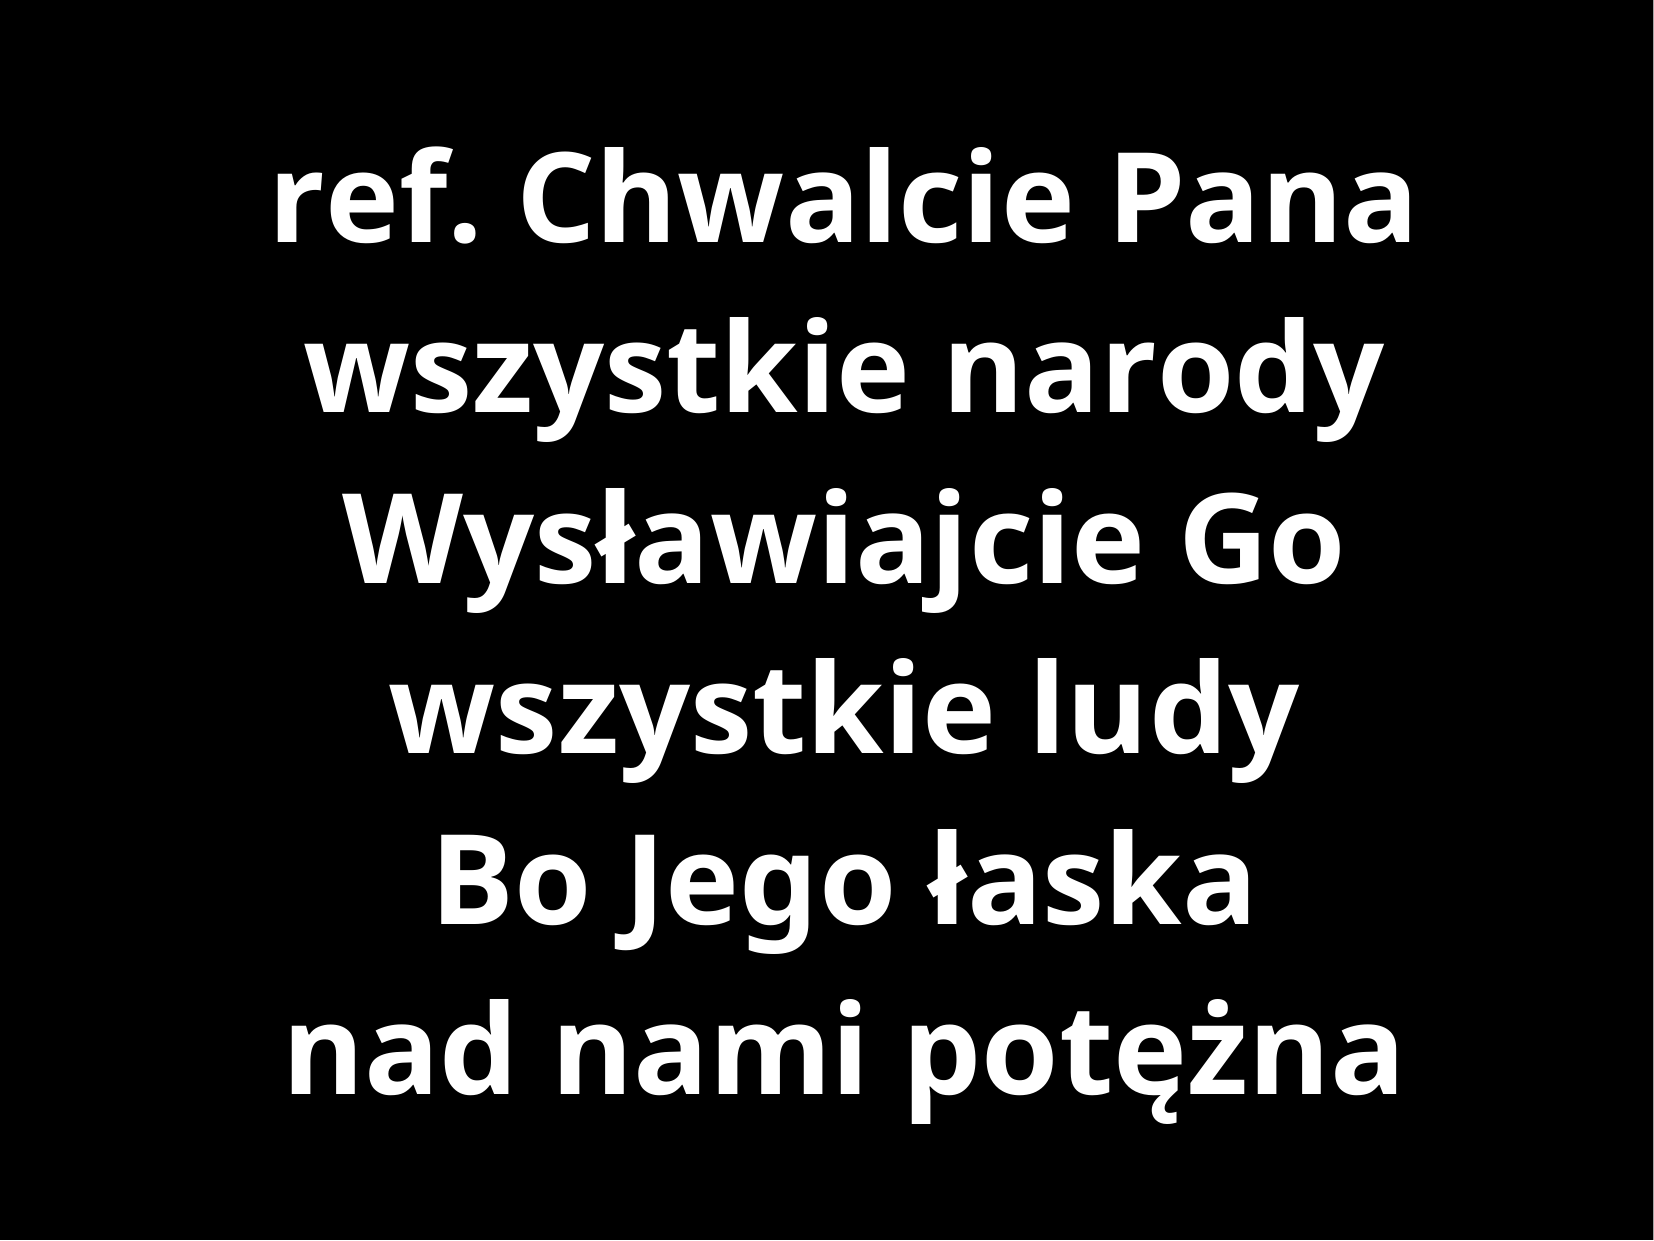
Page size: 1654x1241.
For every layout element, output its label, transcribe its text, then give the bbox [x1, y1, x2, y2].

subtitle ref. Chwalcie Pana wszystkie narody Wysławiajcie Go wszystkie ludy Bo Jego łaska nad nami potężna [0, 0, 1654, 1241]
